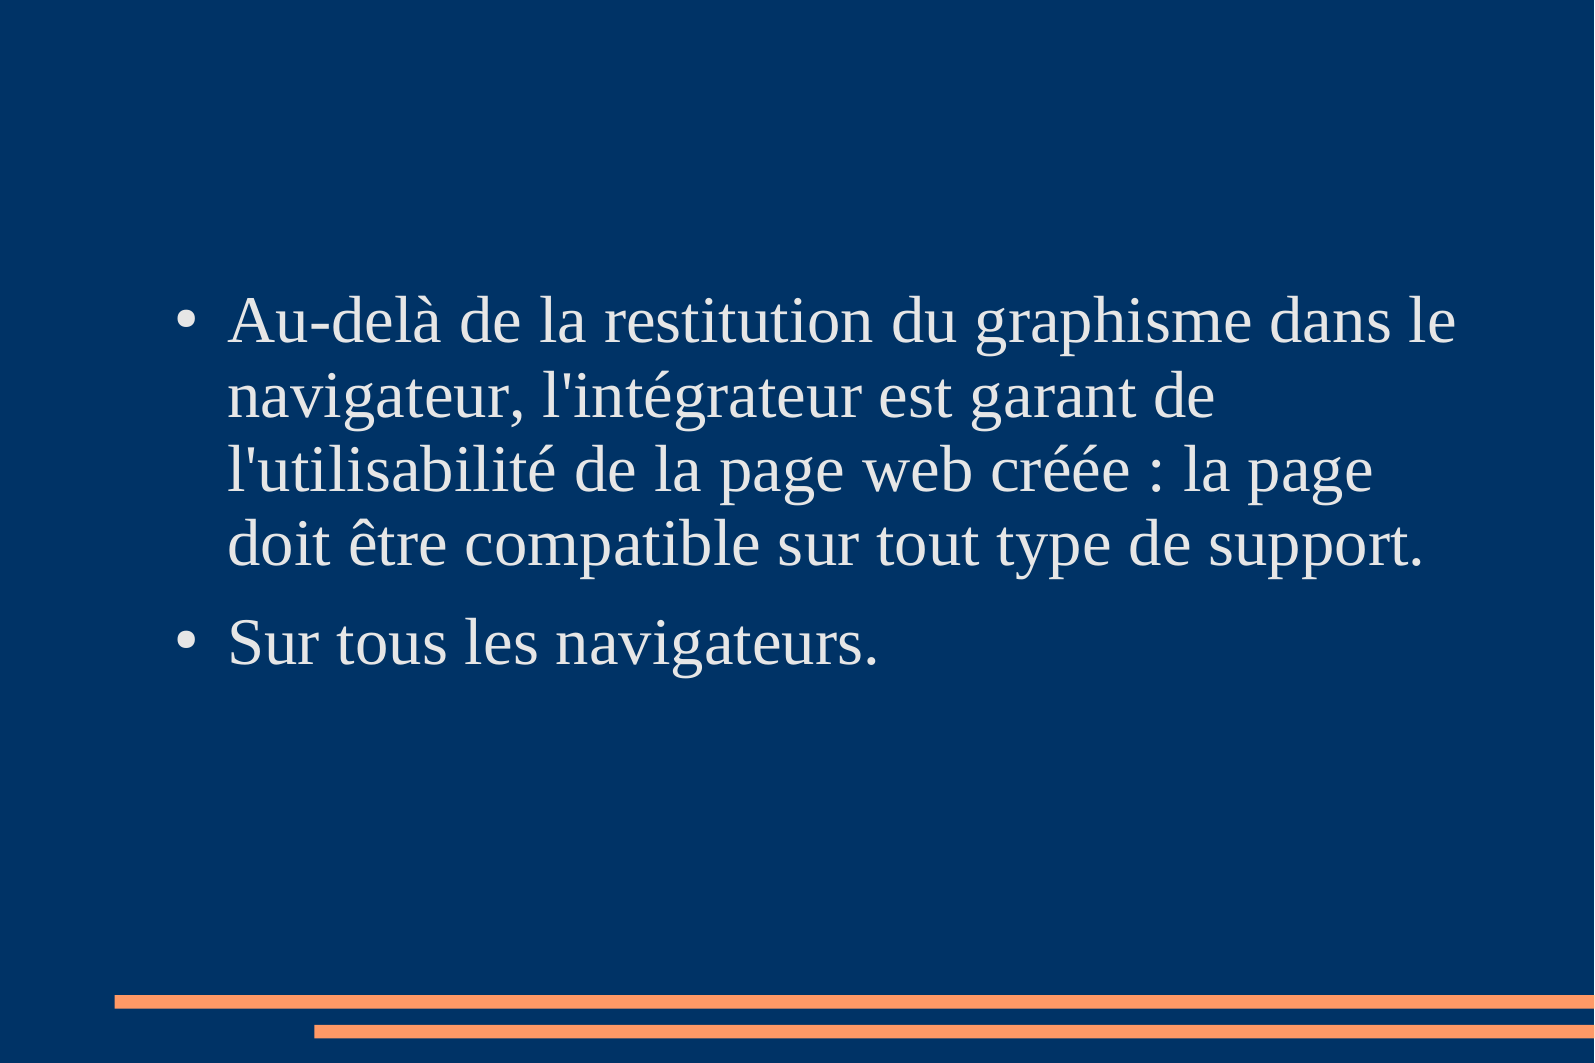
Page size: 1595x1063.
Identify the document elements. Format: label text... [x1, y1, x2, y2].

list Au-delà de la restitution du graphisme dans le navigateur, l'intégrateur est garant de l'utilisabilité de la page web créée : la page doit être compatible sur tout type de support. Sur tous les navigateurs. [156, 283, 1489, 766]
